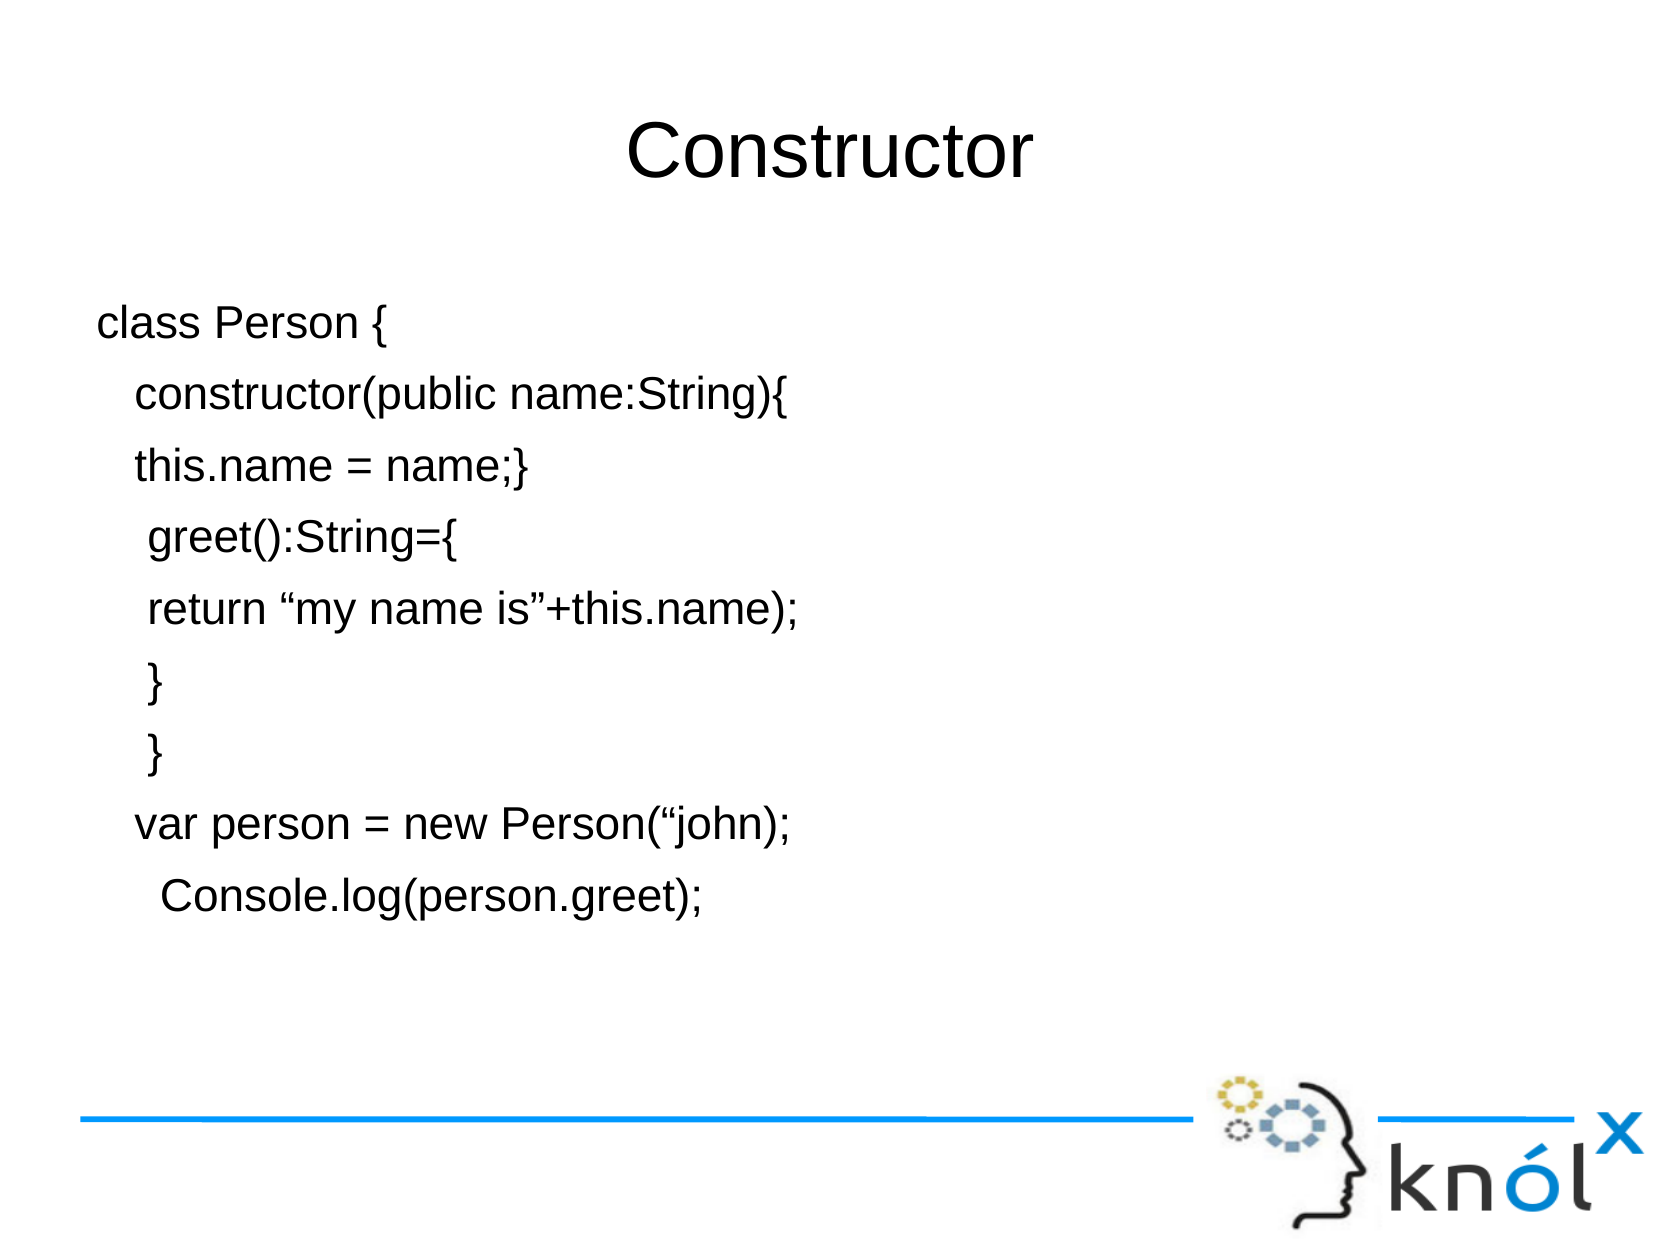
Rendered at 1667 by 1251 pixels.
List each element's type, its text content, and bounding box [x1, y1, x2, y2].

title Constructor [83, 49, 1578, 253]
list class Person { constructor(public name:String){ this.name = name;} greet():String={ return “my name is”+this.name); } } var person = new Person(“john); Console.log(person.greet); [83, 292, 1544, 1012]
picture [1205, 1073, 1655, 1239]
